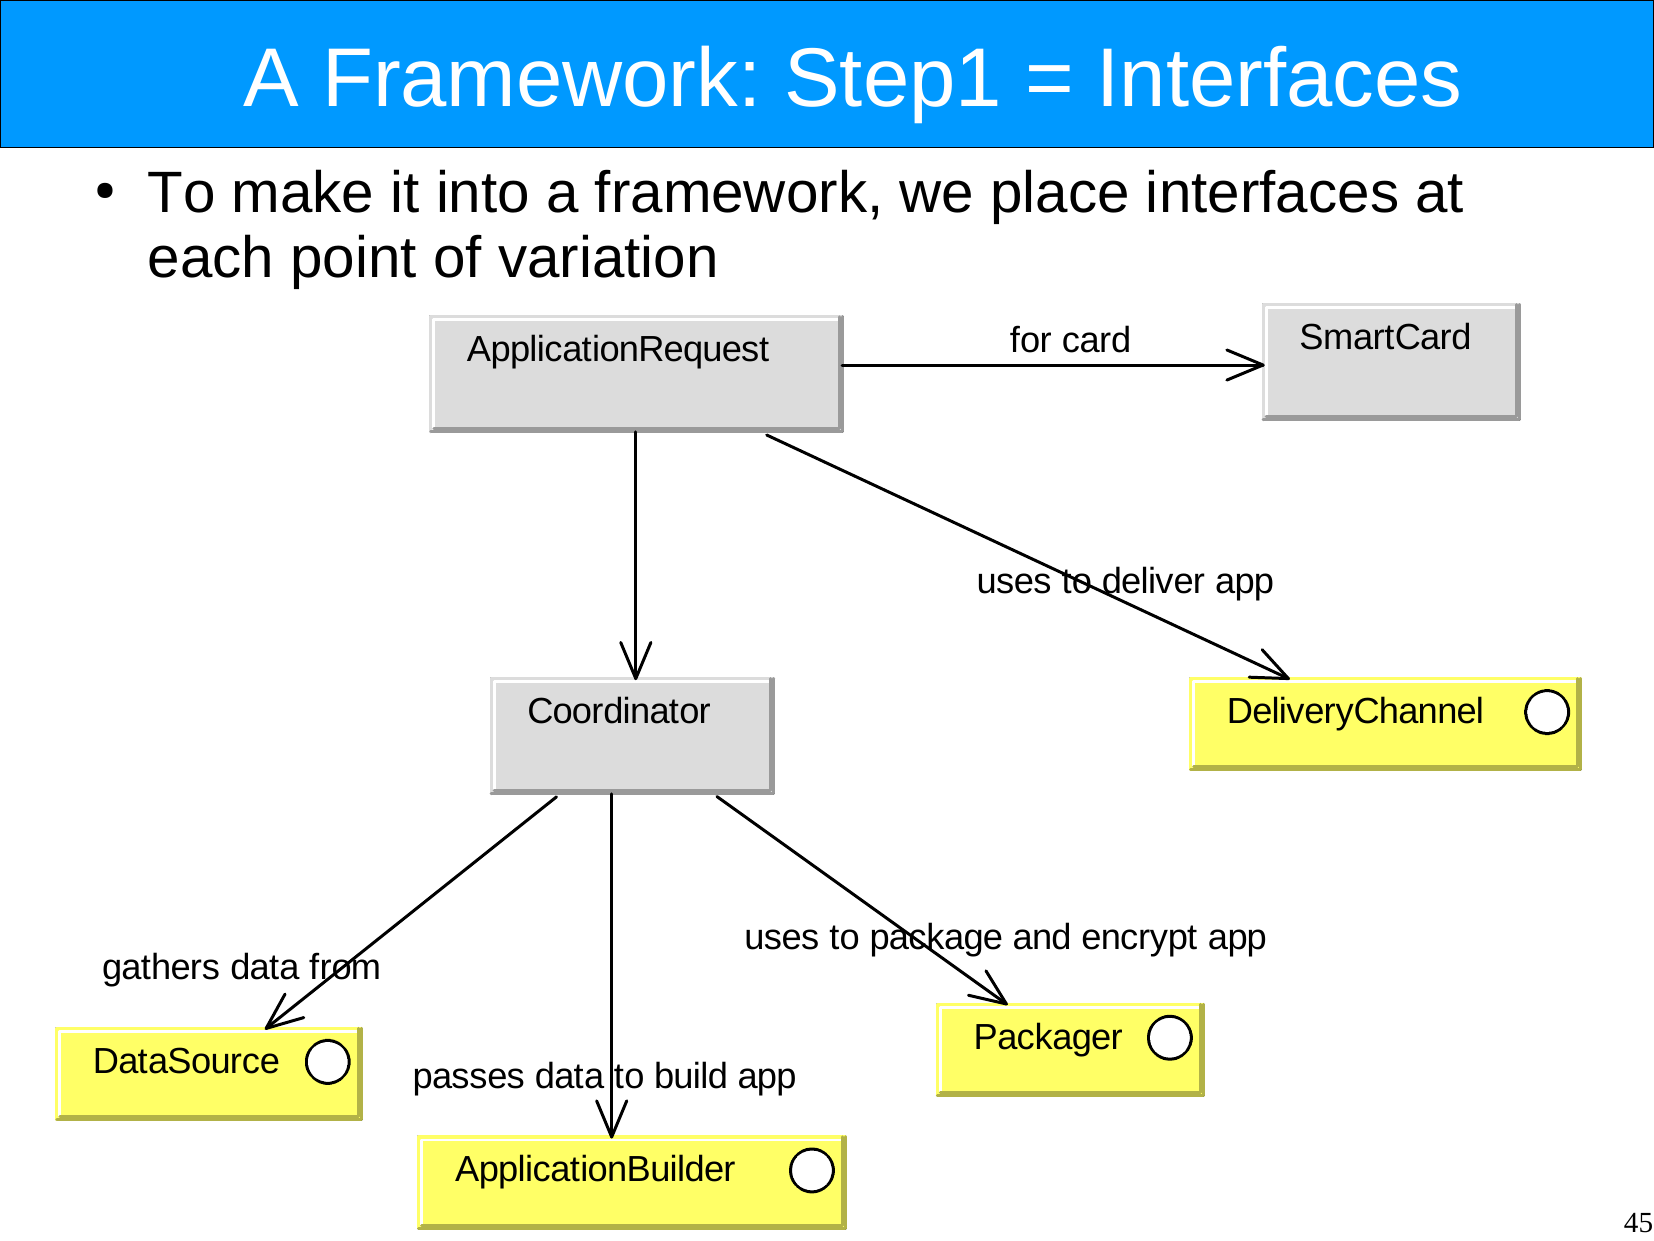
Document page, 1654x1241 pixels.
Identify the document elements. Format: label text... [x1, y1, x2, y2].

title A Framework: Step1 = Interfaces [82, 13, 1625, 142]
picture [53, 301, 1583, 1231]
list To make it into a framework, we place interfaces at each point of variation [76, 159, 1565, 301]
